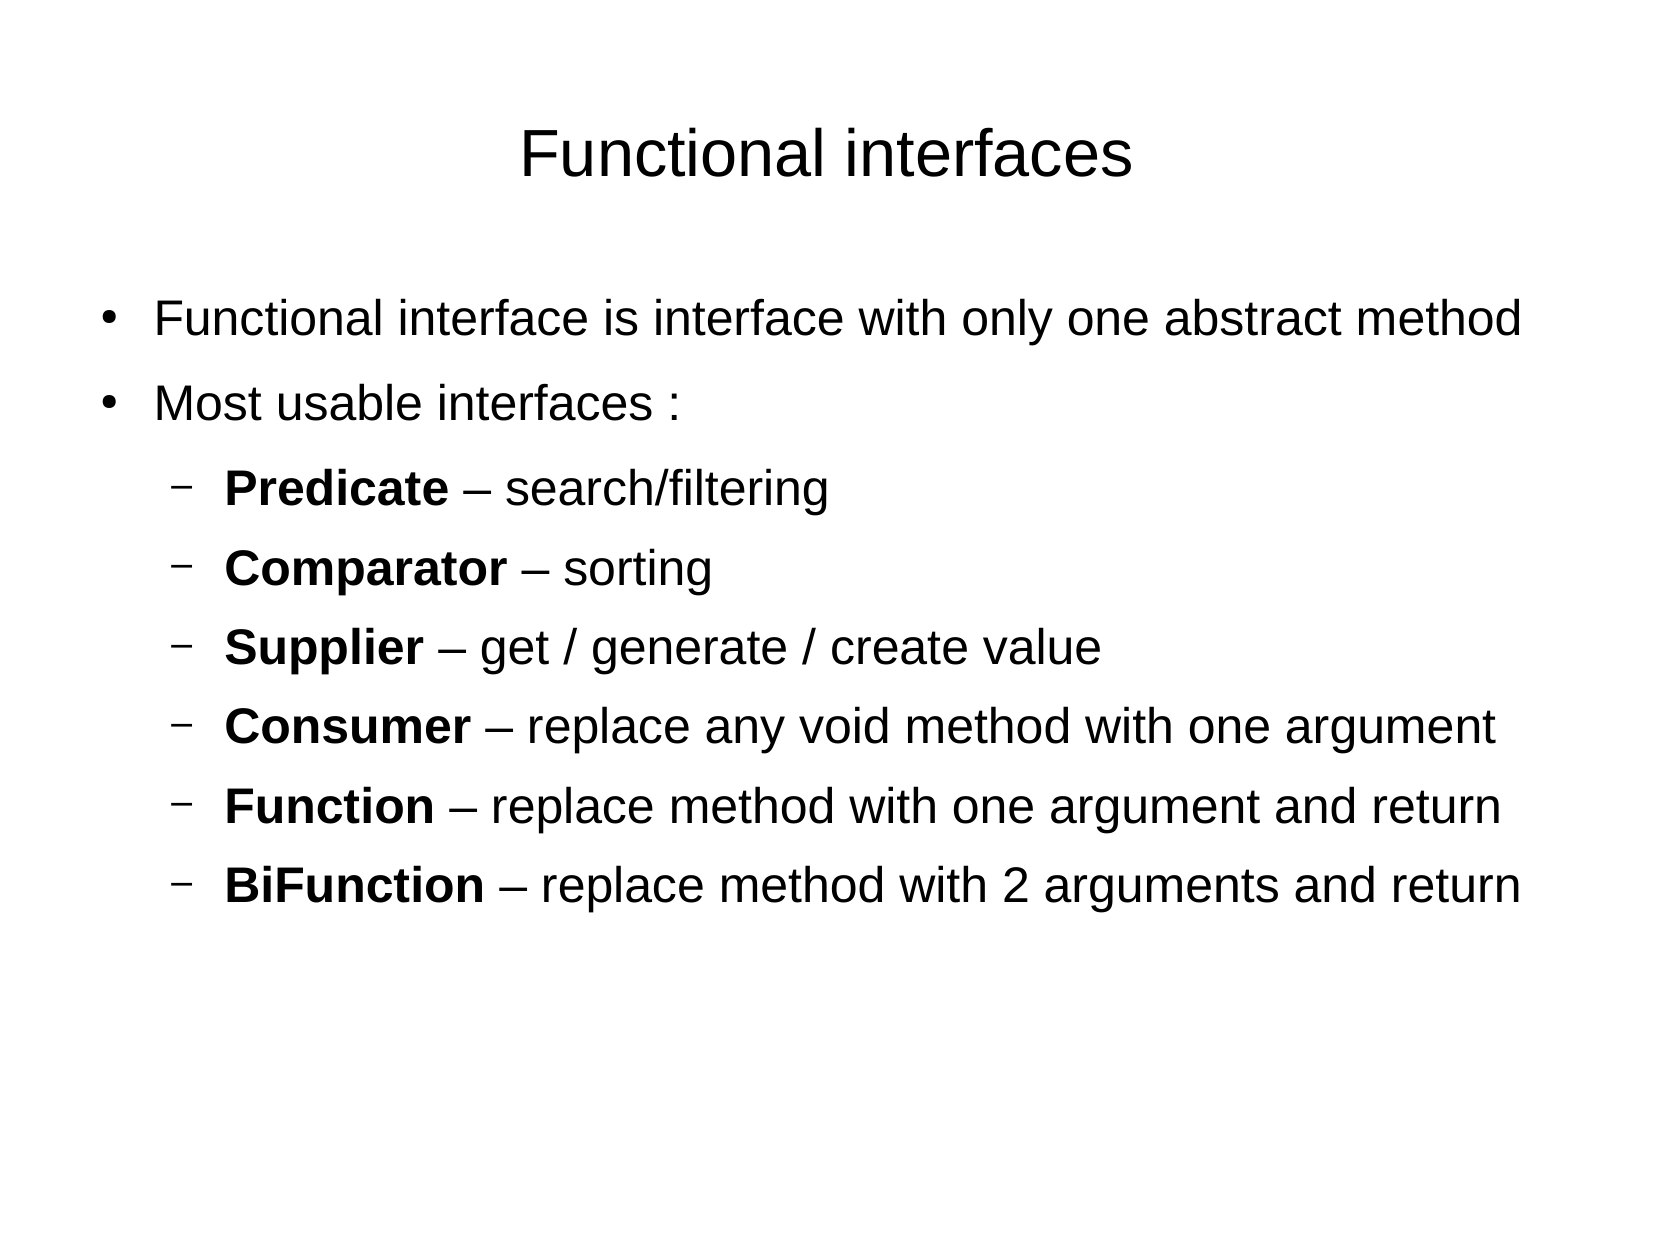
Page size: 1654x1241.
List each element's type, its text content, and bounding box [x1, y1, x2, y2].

list Functional interface is interface with only one abstract method Most usable interfaces : Predicate – search/filtering Comparator – sorting Supplier – get / generate / create value Consumer – replace any void method with one argument Function – replace method with one argument and return BiFunction – replace method with 2 arguments and return [82, 290, 1571, 1109]
title Functional interfaces [82, 49, 1571, 257]
